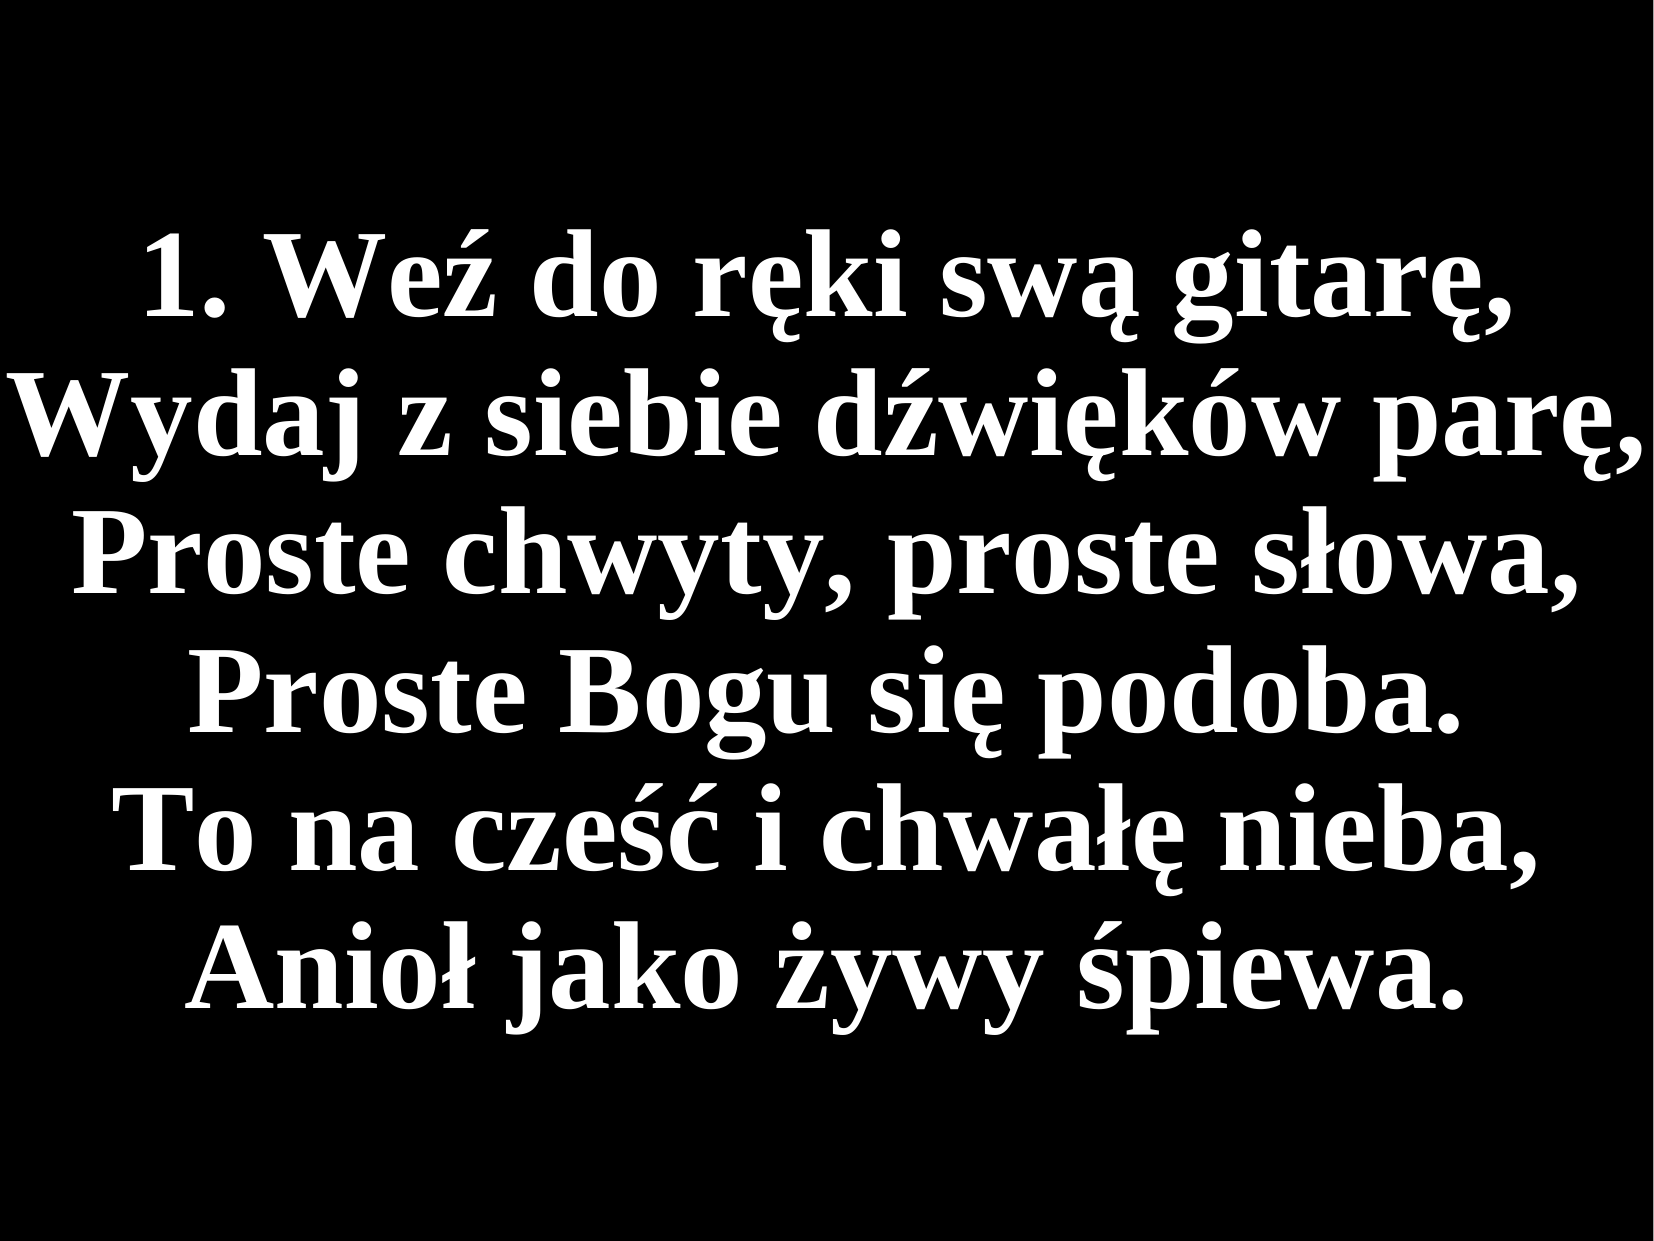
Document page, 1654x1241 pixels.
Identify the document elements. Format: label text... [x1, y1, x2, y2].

title 1. Weź do ręki swą gitarę, Wydaj z siebie dźwięków parę, Proste chwyty, proste słowa, Proste Bogu się podoba. To na cześć i chwałę nieba, Anioł jako żywy śpiewa. [0, 0, 1654, 1241]
